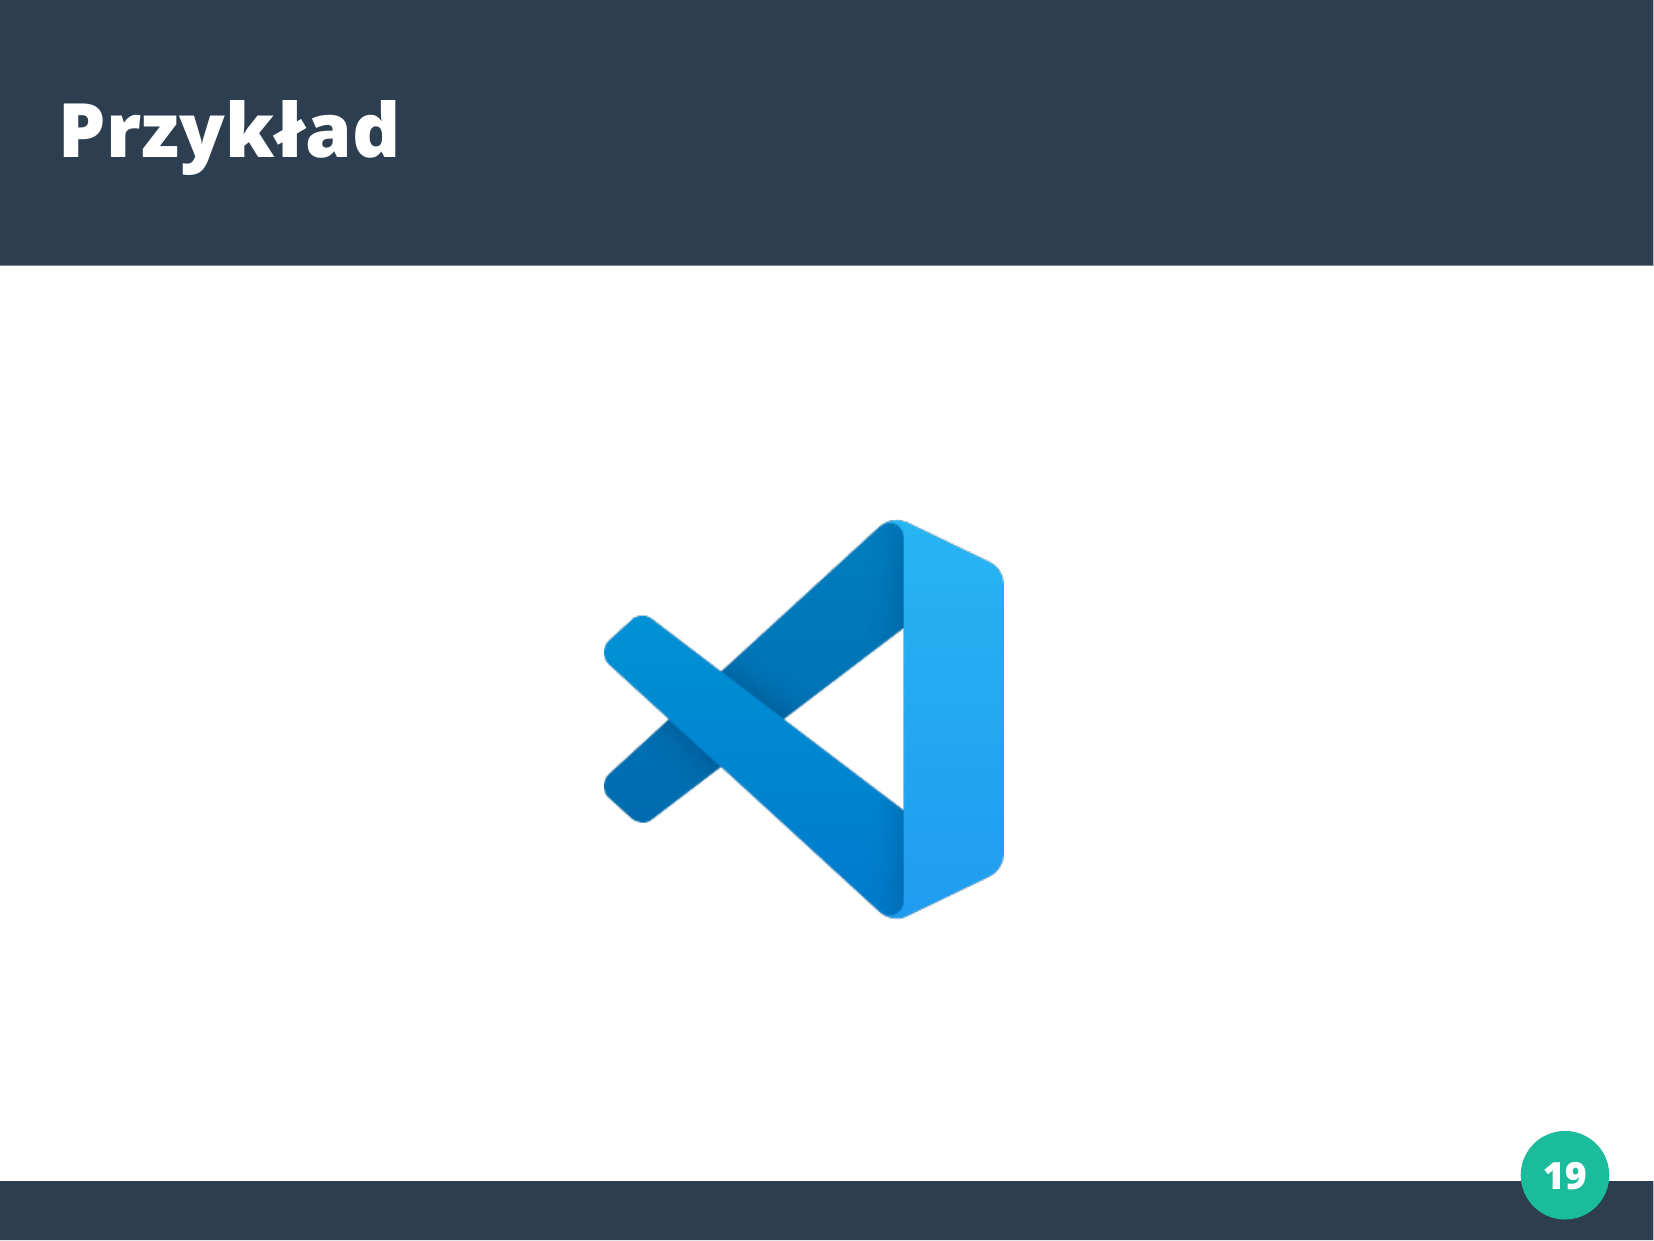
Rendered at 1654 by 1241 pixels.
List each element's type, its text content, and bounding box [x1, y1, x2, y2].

picture [604, 519, 1004, 920]
title Przykład [59, 49, 1595, 207]
